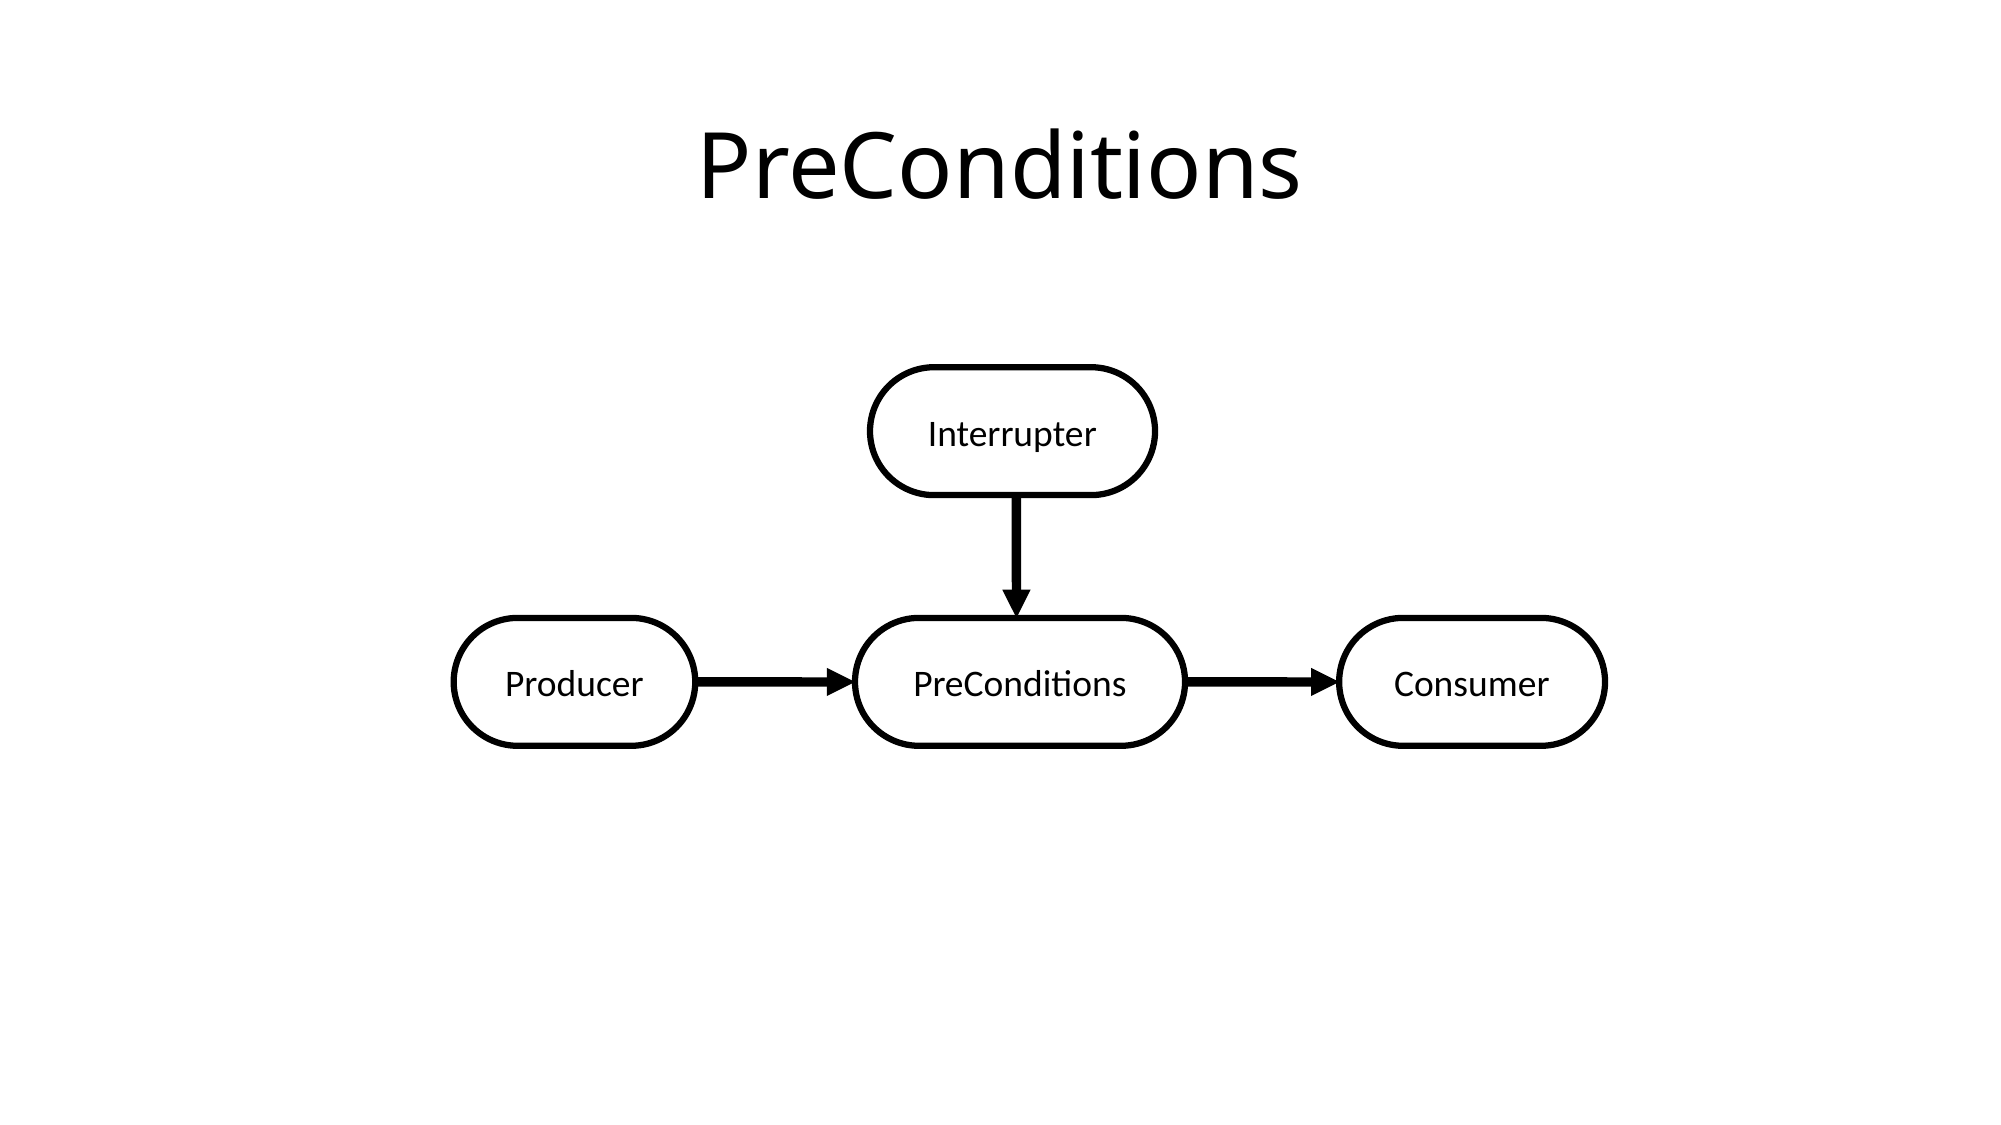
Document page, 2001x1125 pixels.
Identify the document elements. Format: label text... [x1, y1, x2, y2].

text_box Interrupter [870, 367, 1156, 496]
title PreConditions [137, 59, 1863, 278]
text_box PreConditions [855, 617, 1185, 746]
text_box Producer [453, 617, 696, 746]
text_box Consumer [1339, 617, 1606, 746]
